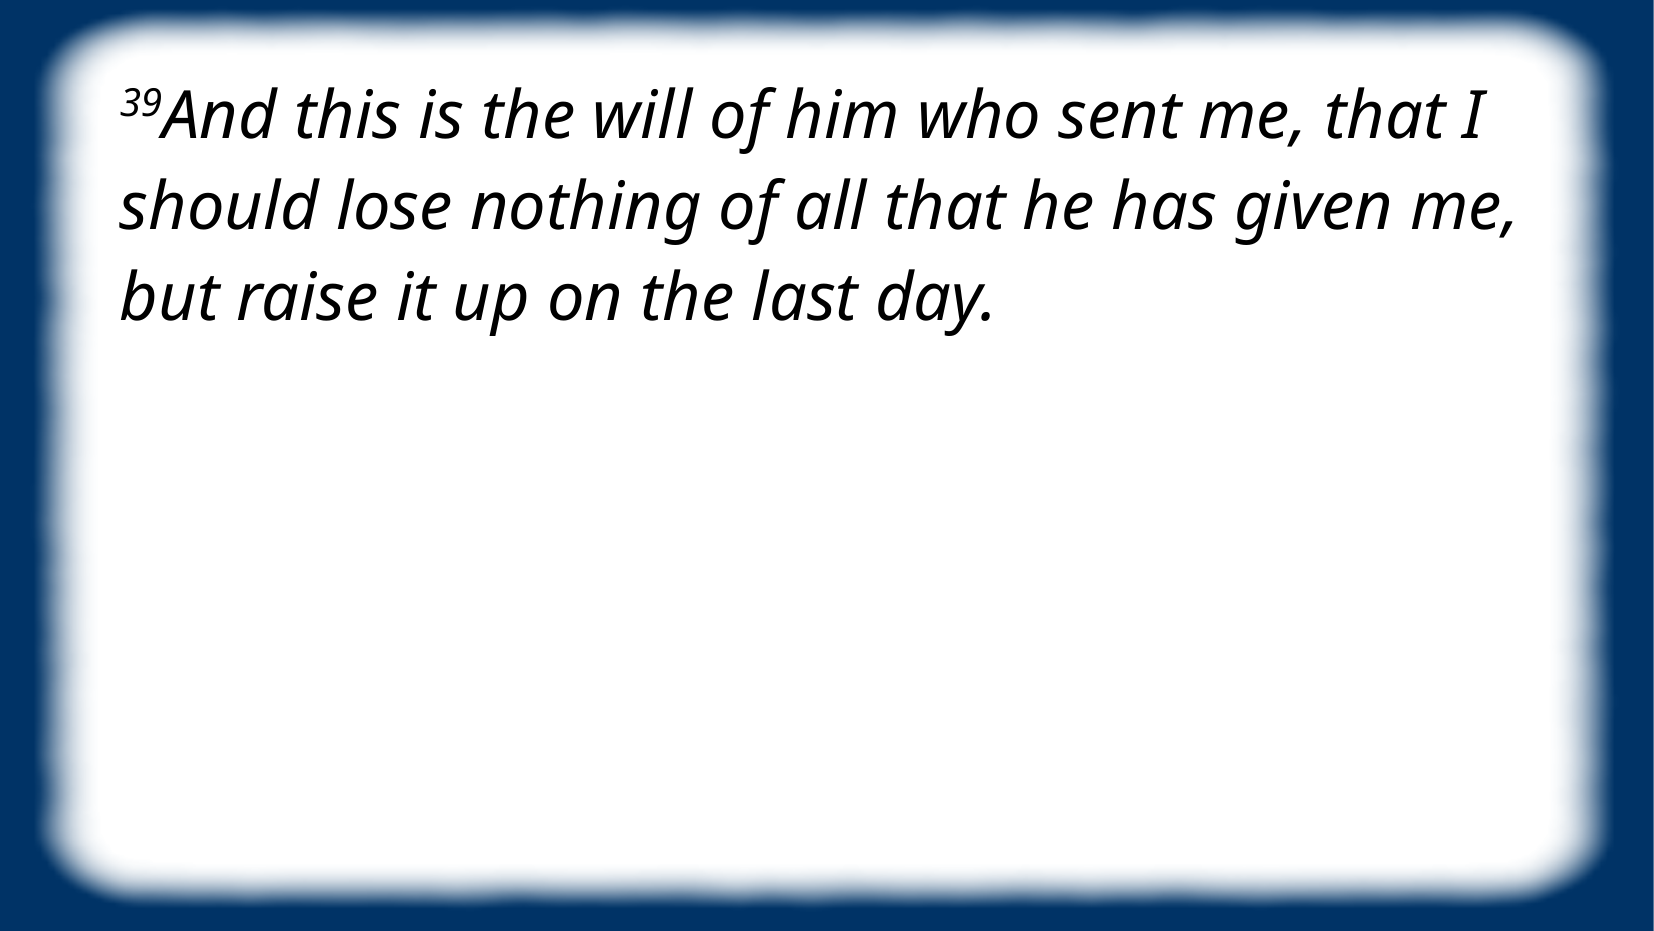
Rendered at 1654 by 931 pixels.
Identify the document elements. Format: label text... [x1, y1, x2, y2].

text_box 39And this is the will of him who sent me, that I should lose nothing of all that he has given me, but raise it up on the last day. [105, 60, 1546, 342]
picture [0, 0, 1654, 931]
